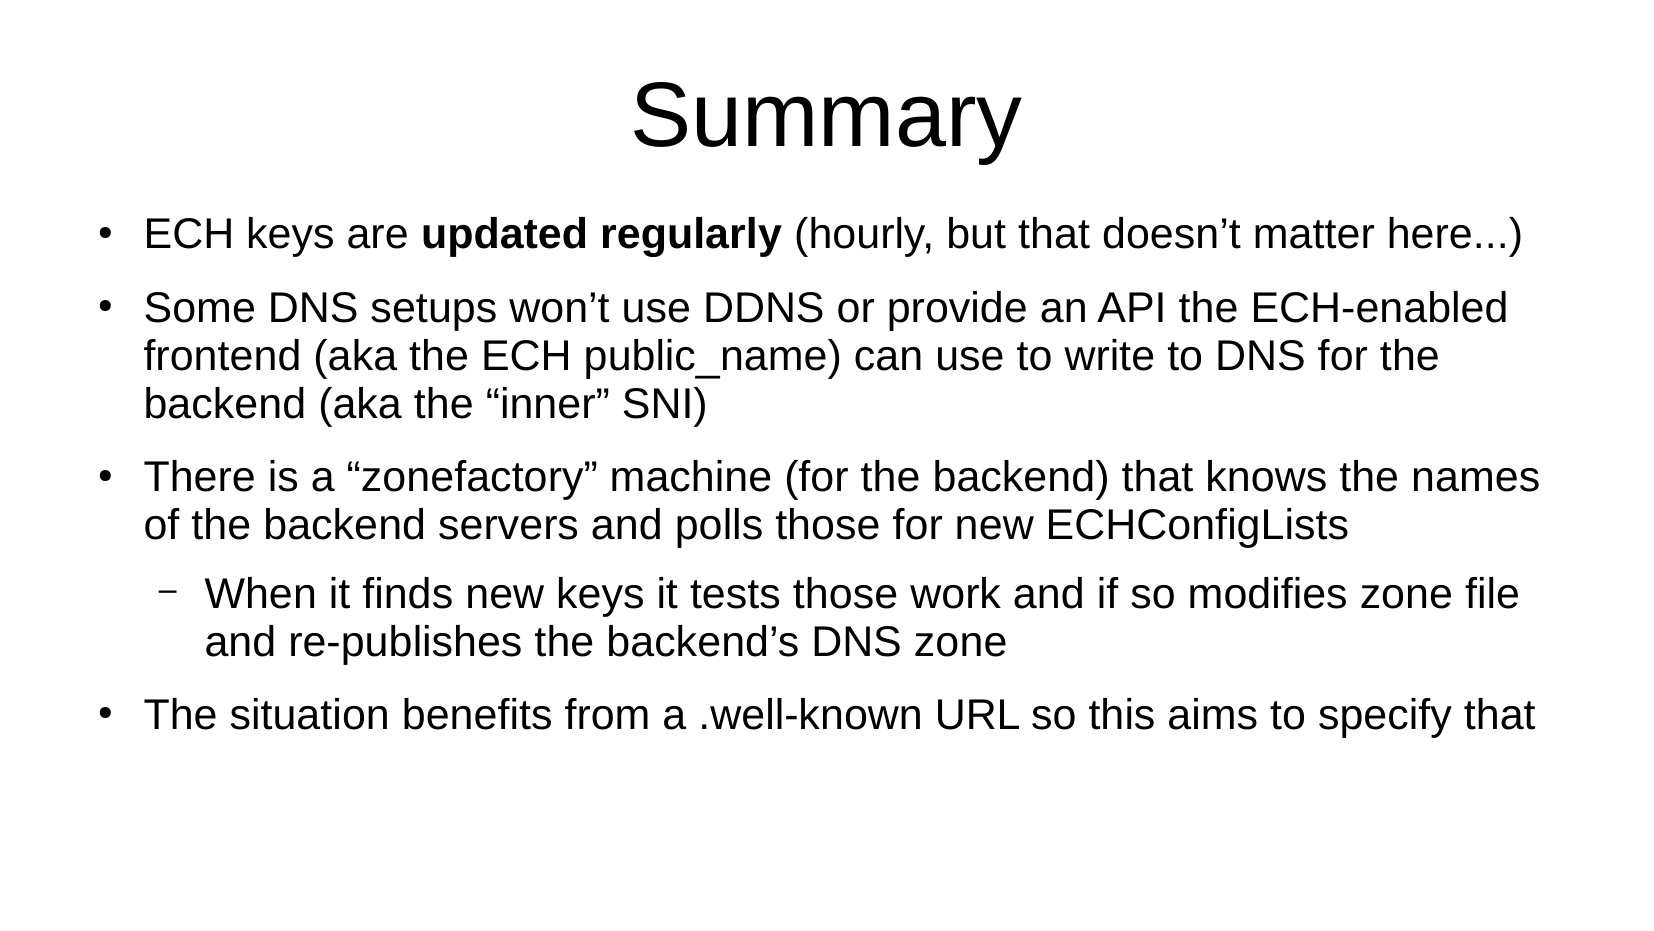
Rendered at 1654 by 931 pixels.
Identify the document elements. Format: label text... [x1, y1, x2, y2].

list ECH keys are updated regularly (hourly, but that doesn’t matter here...) Some DNS setups won’t use DDNS or provide an API the ECH-enabled frontend (aka the ECH public_name) can use to write to DNS for the backend (aka the “inner” SNI) There is a “zonefactory” machine (for the backend) that knows the names of the backend servers and polls those for new ECHConfigLists When it finds new keys it tests those work and if so modifies zone file and re-publishes the backend’s DNS zone The situation benefits from a .well-known URL so this aims to specify that [82, 210, 1571, 750]
title Summary [82, 37, 1571, 193]
